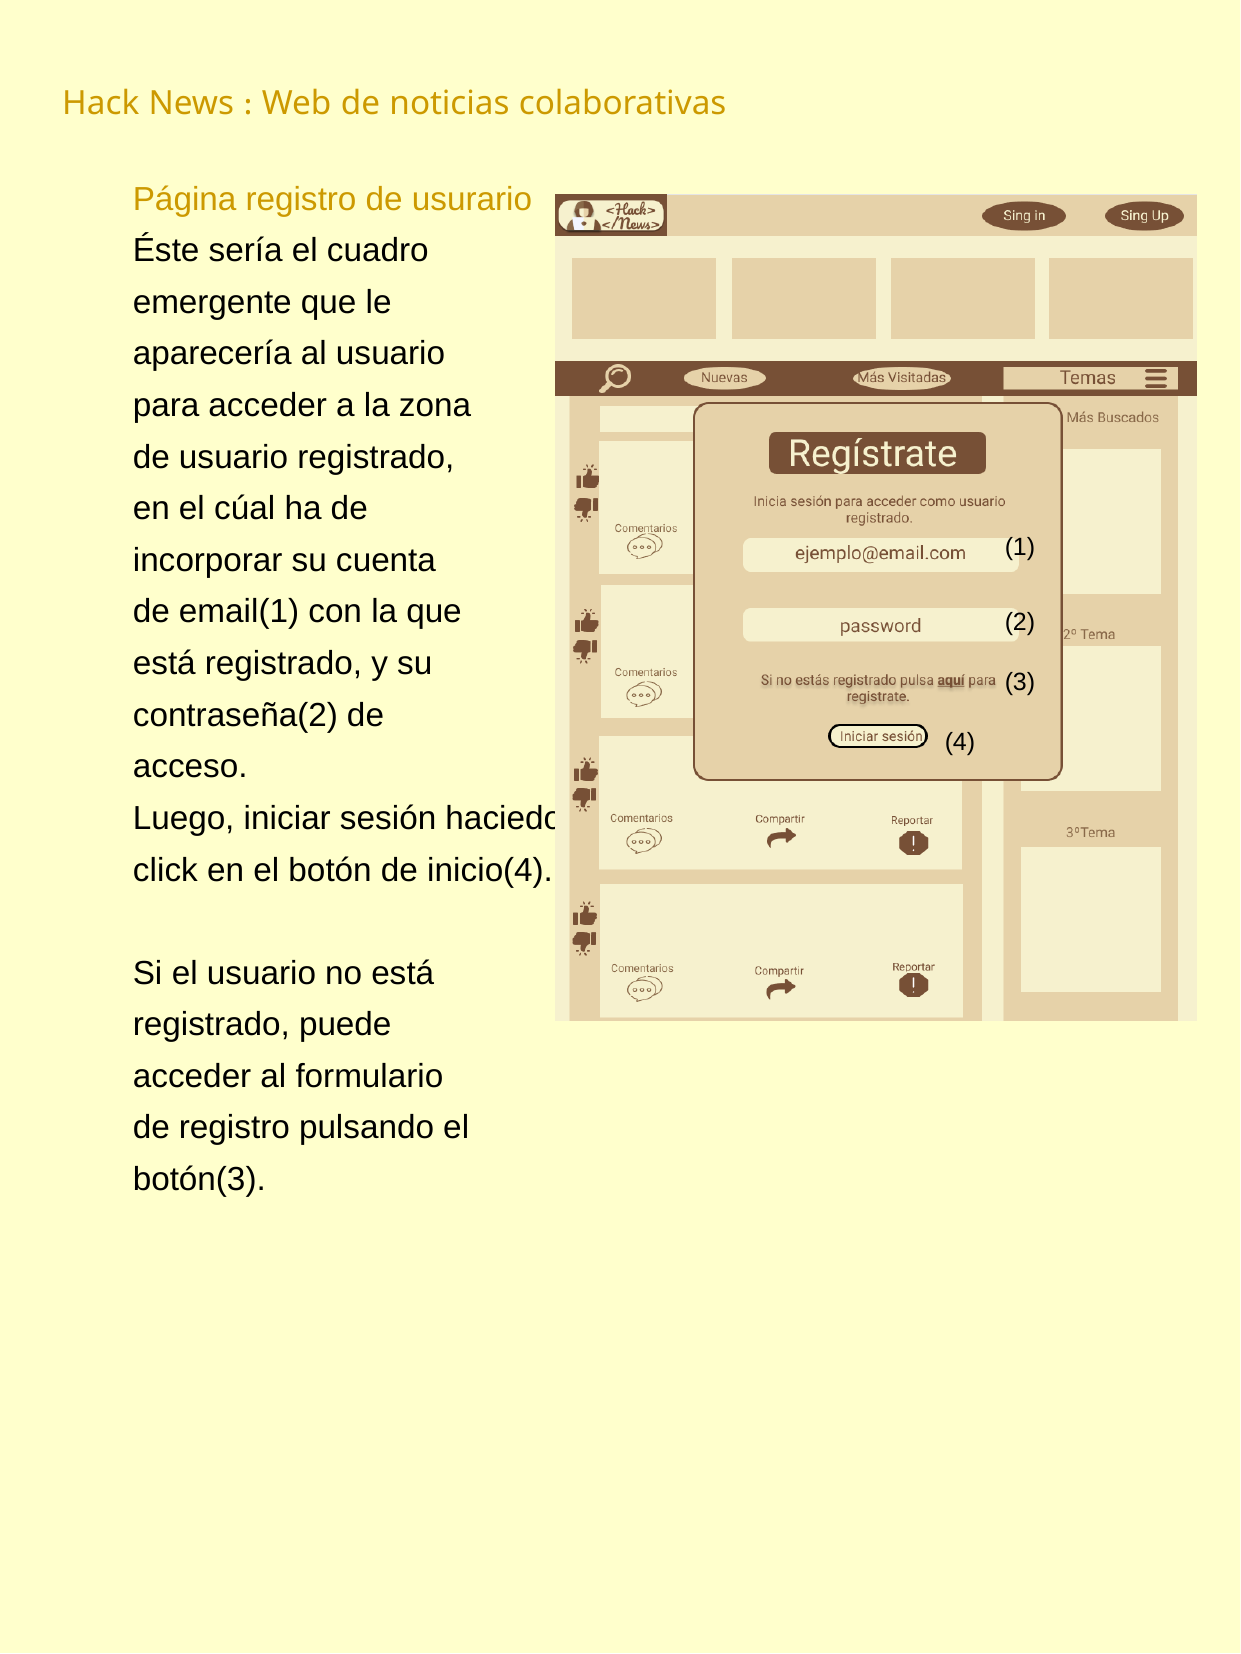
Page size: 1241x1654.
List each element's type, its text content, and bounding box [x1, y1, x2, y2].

text_box (1) [990, 525, 1066, 571]
text_box (2) [990, 600, 1066, 646]
text_box (4) [930, 720, 1006, 766]
picture [555, 194, 1197, 1021]
list Página registro de usurario Éste sería el cuadro emergente que le aparecería al usuario para acceder a la zona de usuario registrado, en el cúal ha de incorporar su cuenta de email(1) con la que está registrado, y su contraseña(2) de acceso. Luego, iniciar sesión haciedo click en el botón de inicio(4). Si el usuario no está registrado, puede acceder al formulario de registro pulsando el botón(3). [62, 180, 1179, 1561]
title Hack News : Web de noticias colaborativas [62, 65, 1179, 151]
text_box (3) [990, 660, 1066, 706]
